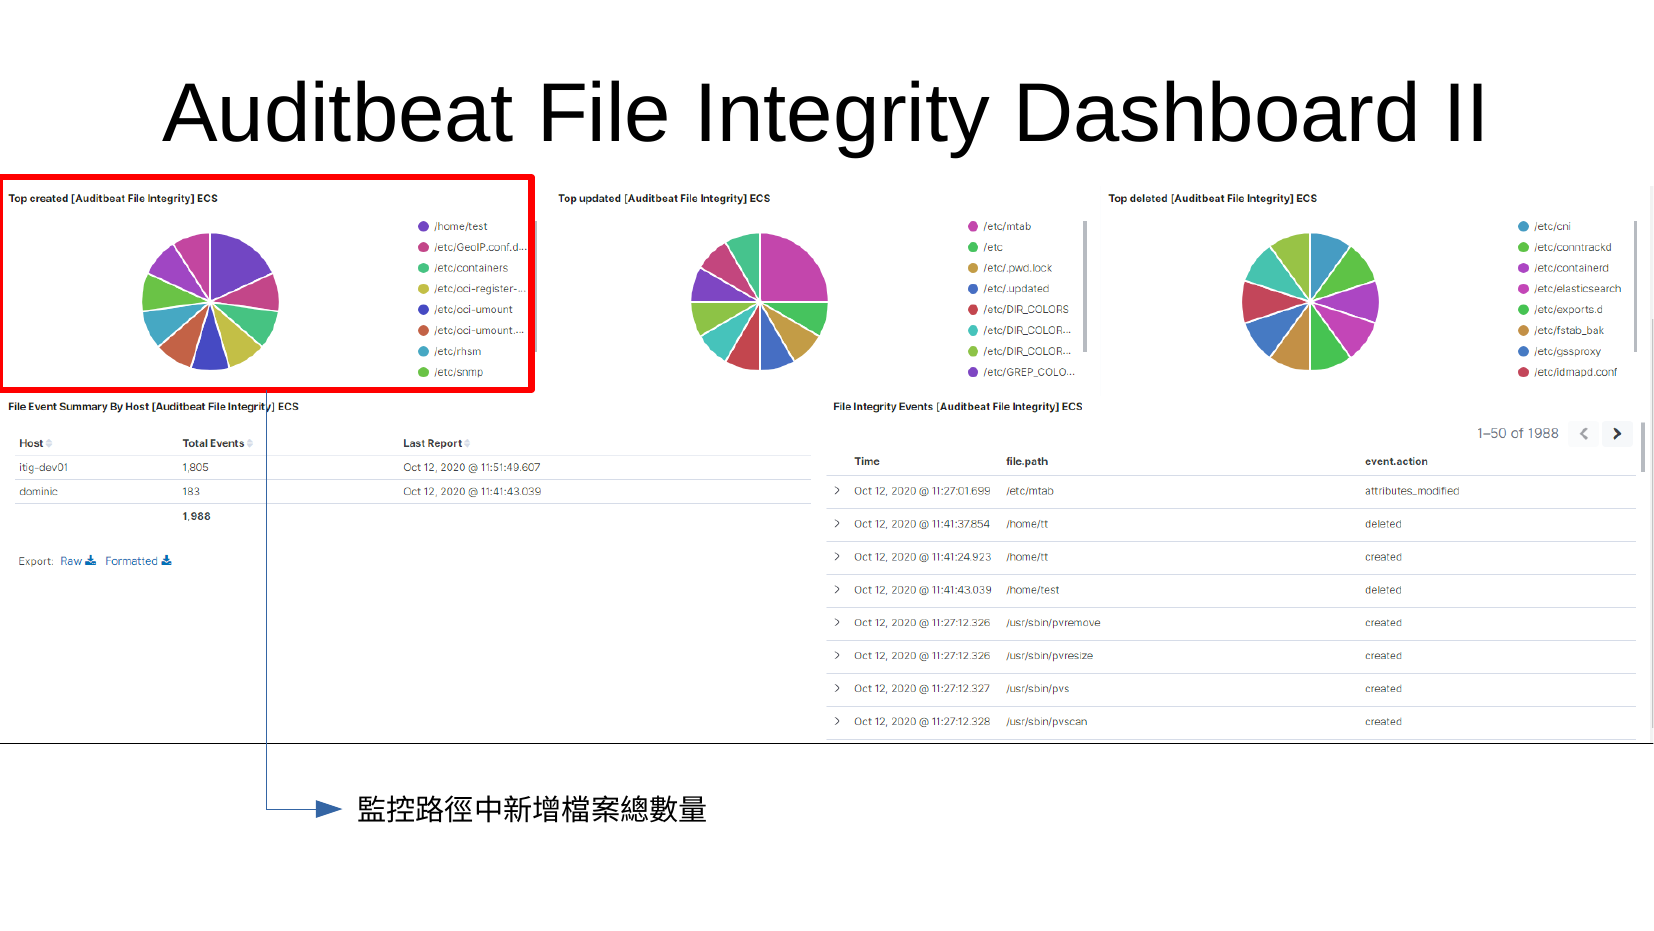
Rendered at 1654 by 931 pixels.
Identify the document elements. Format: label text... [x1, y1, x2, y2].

text_box Auditbeat File Integrity Dashboard II [85, 180, 528, 186]
text_box Auditbeat File Integrity Dashboard II [85, 59, 1568, 186]
text_box 監控路徑中新增檔案總數量 [342, 779, 851, 839]
picture [3, 186, 528, 387]
picture [0, 393, 266, 744]
picture [267, 186, 1654, 744]
